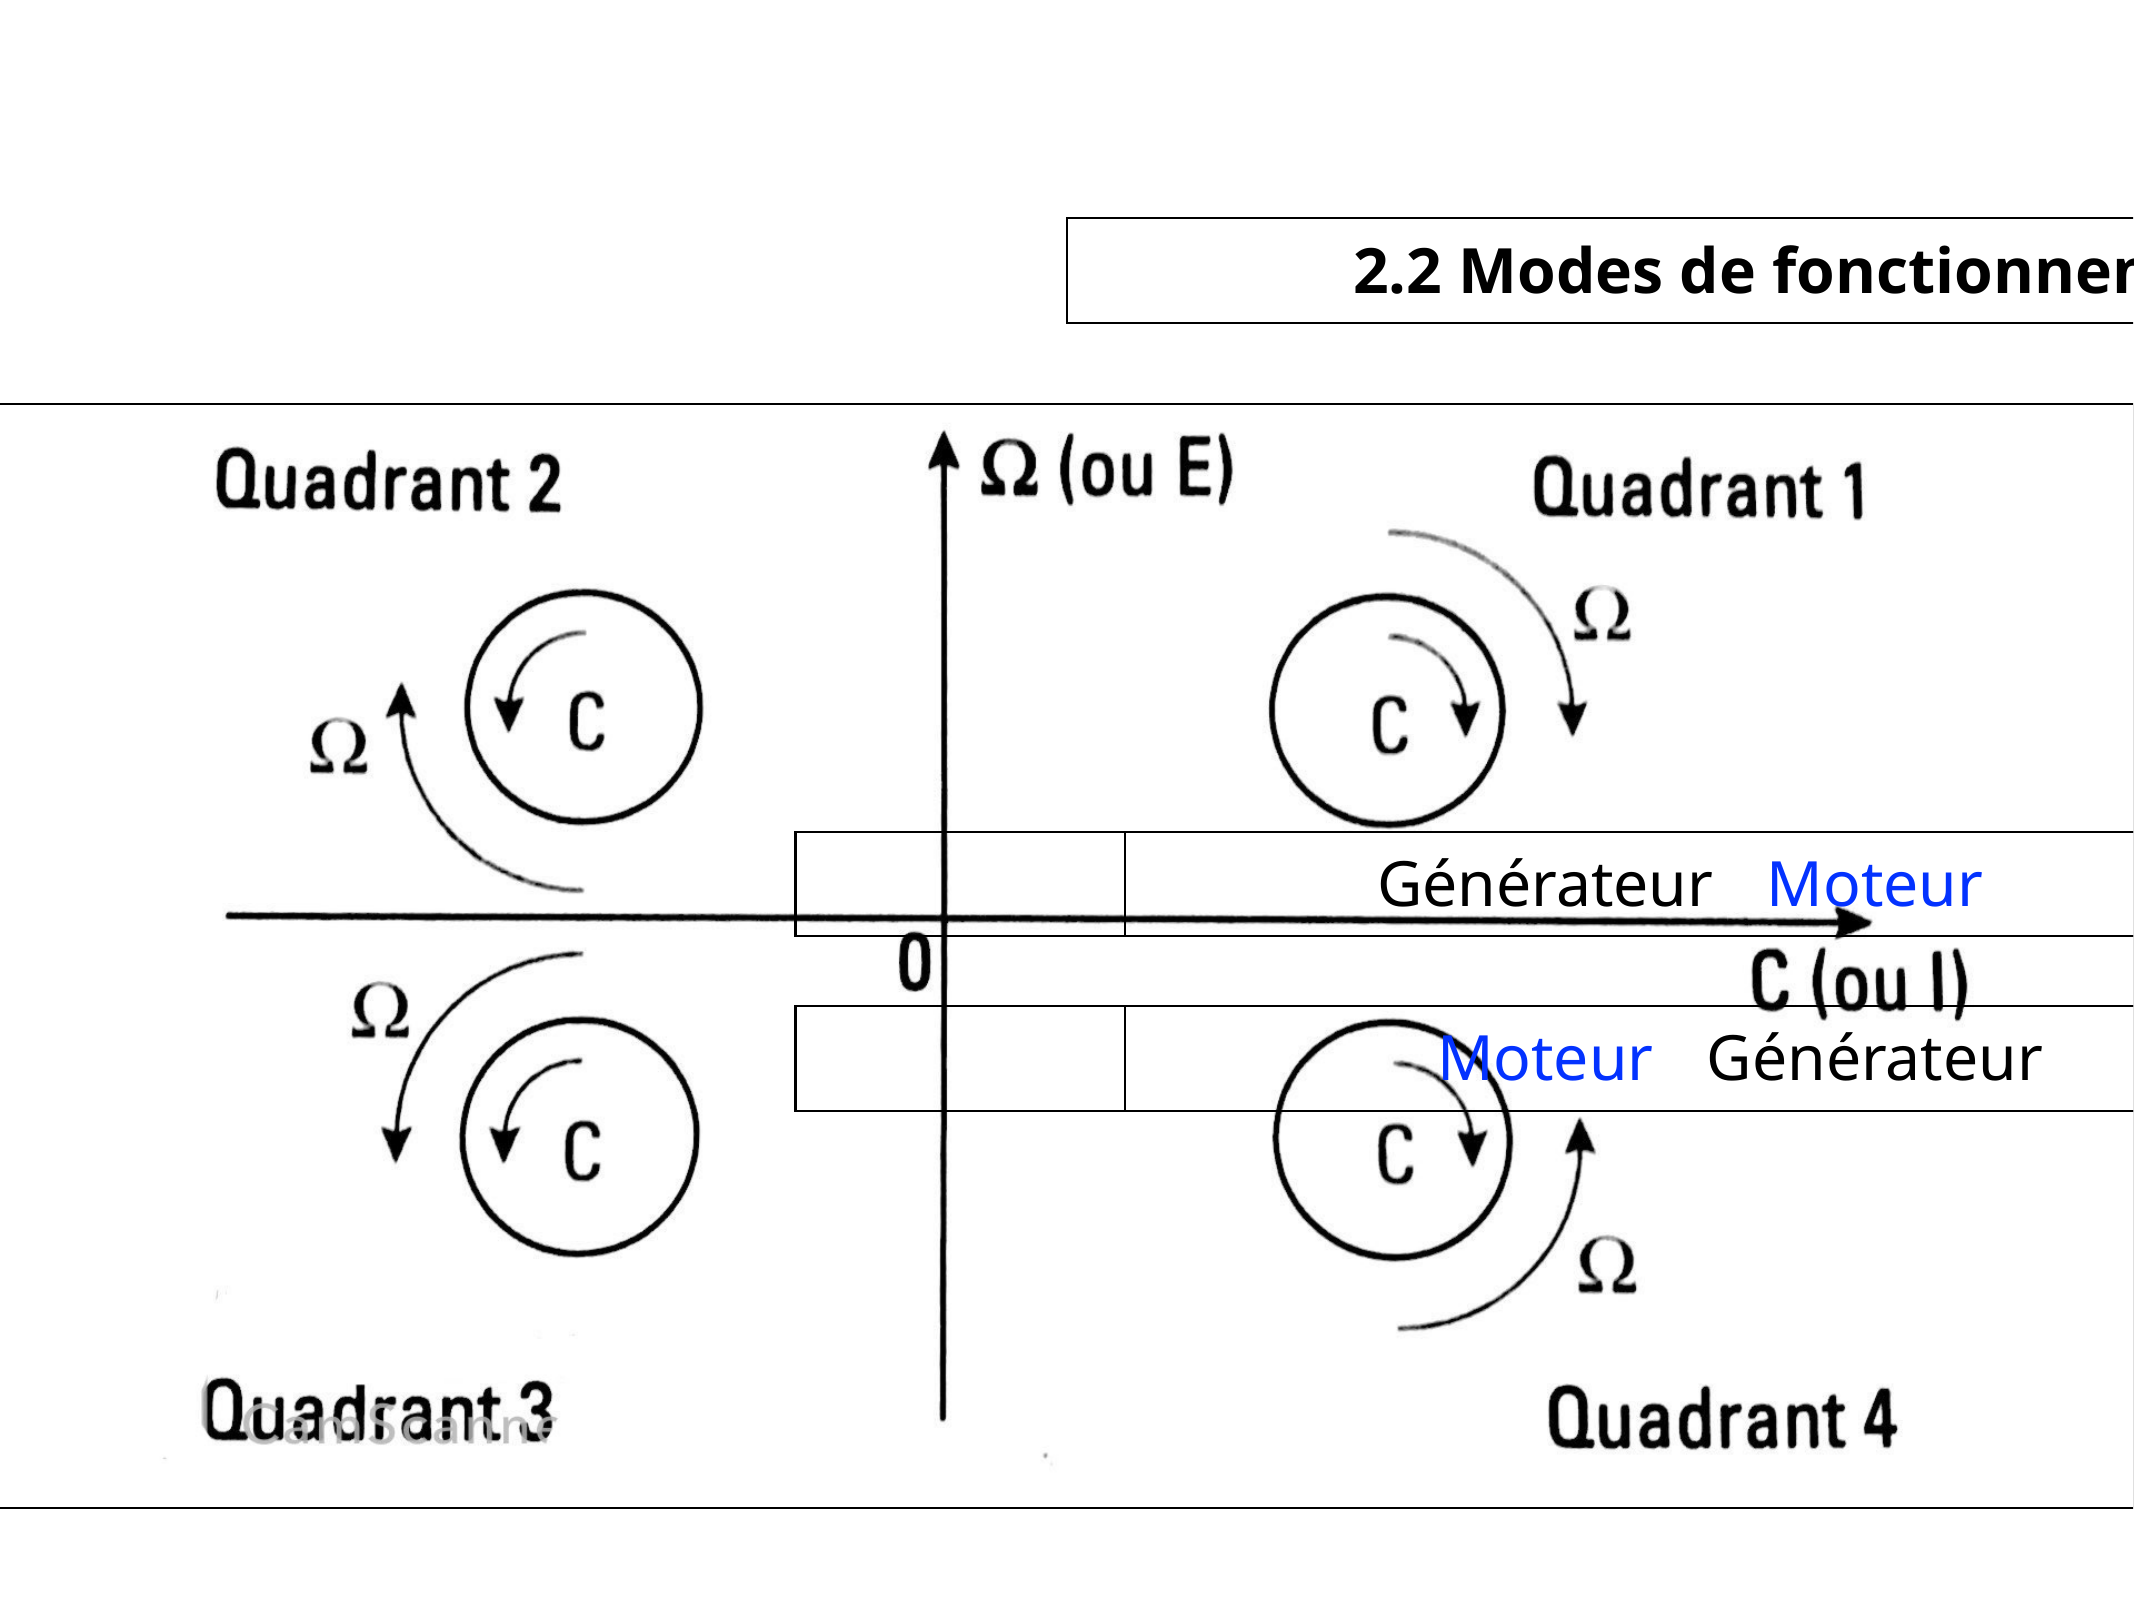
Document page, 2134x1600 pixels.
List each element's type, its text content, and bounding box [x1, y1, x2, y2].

text_box Générateur [1125, 1005, 2134, 1111]
picture [0, 405, 2134, 1508]
text_box Générateur [795, 831, 2134, 937]
text_box 2.2 Modes de fonctionnement [1066, 218, 2134, 323]
text_box Moteur [795, 1005, 1124, 1111]
